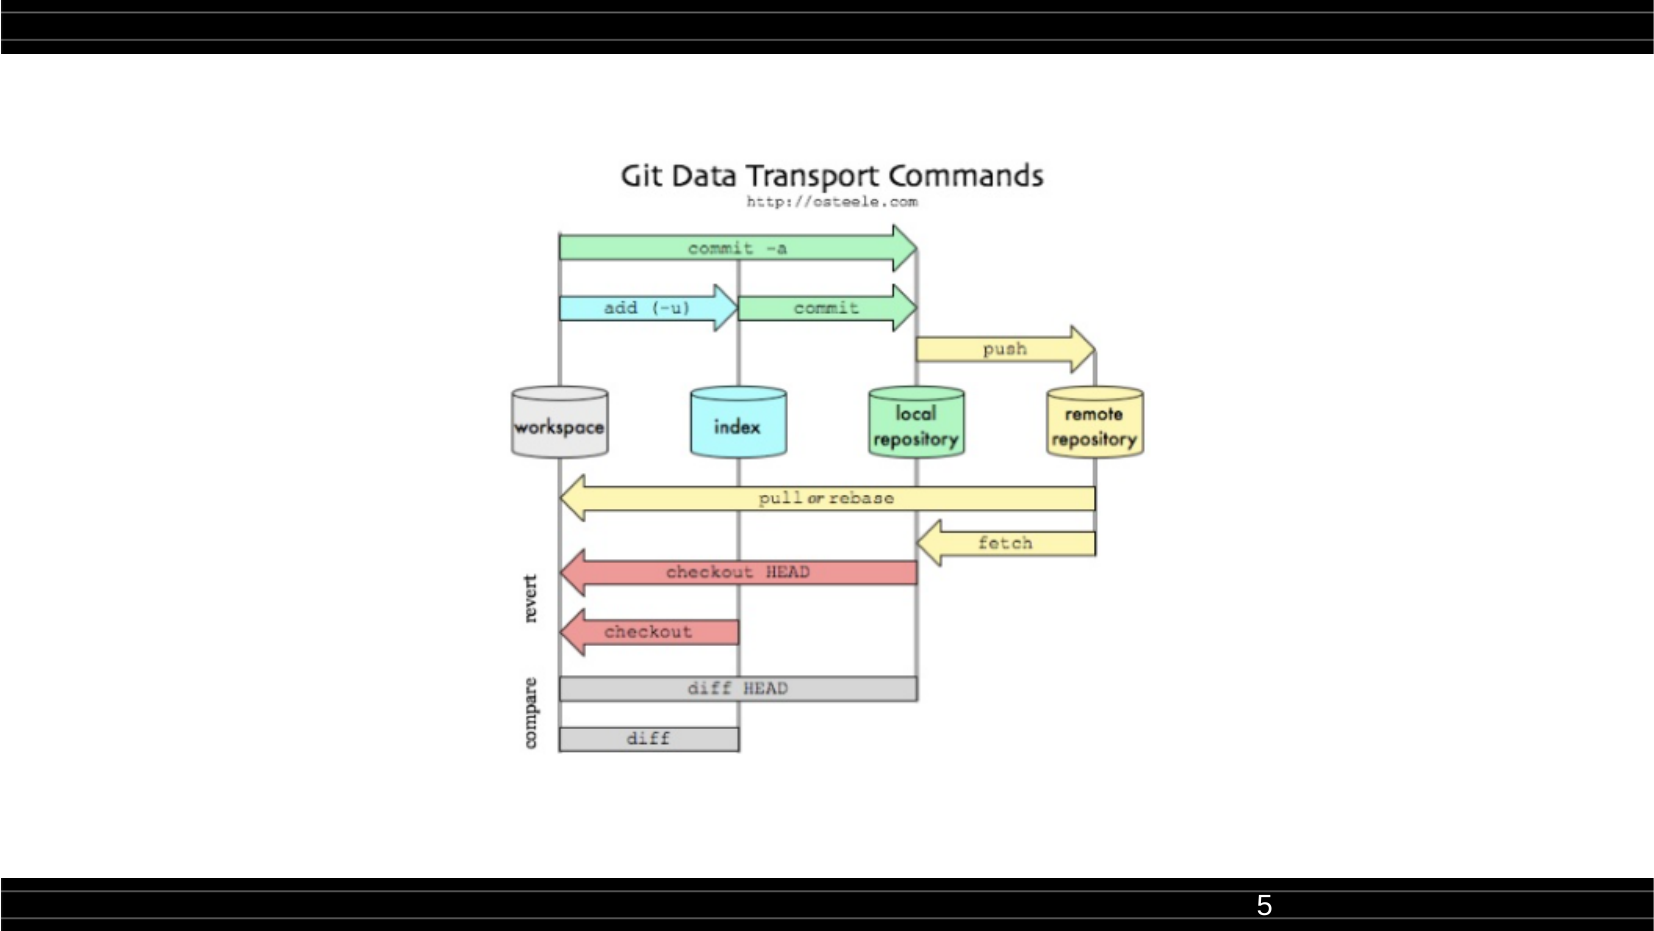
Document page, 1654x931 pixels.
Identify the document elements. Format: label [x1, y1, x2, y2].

picture [478, 154, 1176, 776]
